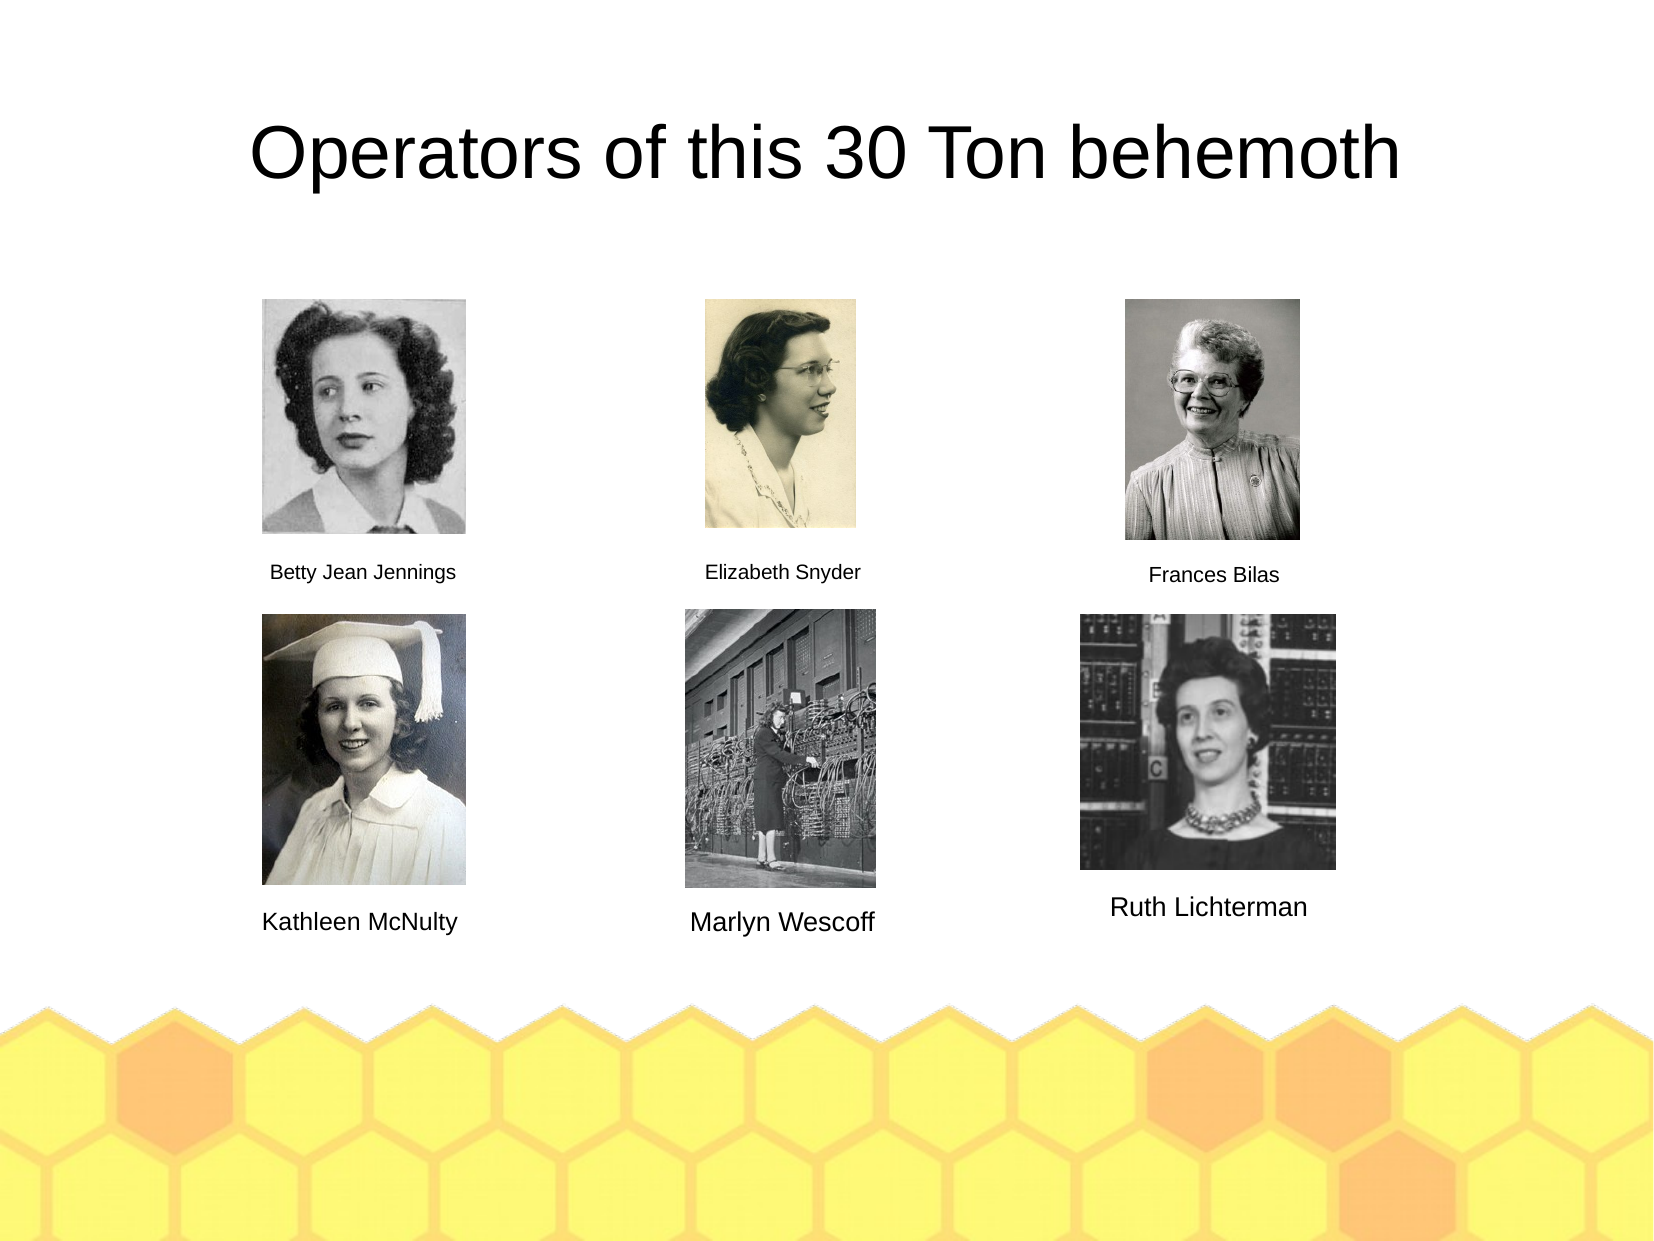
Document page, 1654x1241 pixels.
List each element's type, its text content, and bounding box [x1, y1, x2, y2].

picture [0, 1001, 1654, 1241]
picture [705, 299, 856, 528]
text_box Marlyn Wescoff [675, 900, 916, 946]
title Operators of this 30 Ton behemoth [82, 49, 1571, 257]
text_box Betty Jean Jennings [255, 553, 511, 616]
picture [262, 614, 466, 886]
picture [262, 299, 466, 534]
picture [1080, 614, 1336, 871]
text_box Ruth Lichterman [1050, 885, 1381, 931]
picture [685, 609, 876, 888]
text_box Kathleen McNulty [240, 900, 496, 943]
text_box Elizabeth Snyder [690, 553, 916, 616]
text_box Frances Bilas [1110, 555, 1321, 595]
picture [1125, 299, 1300, 541]
